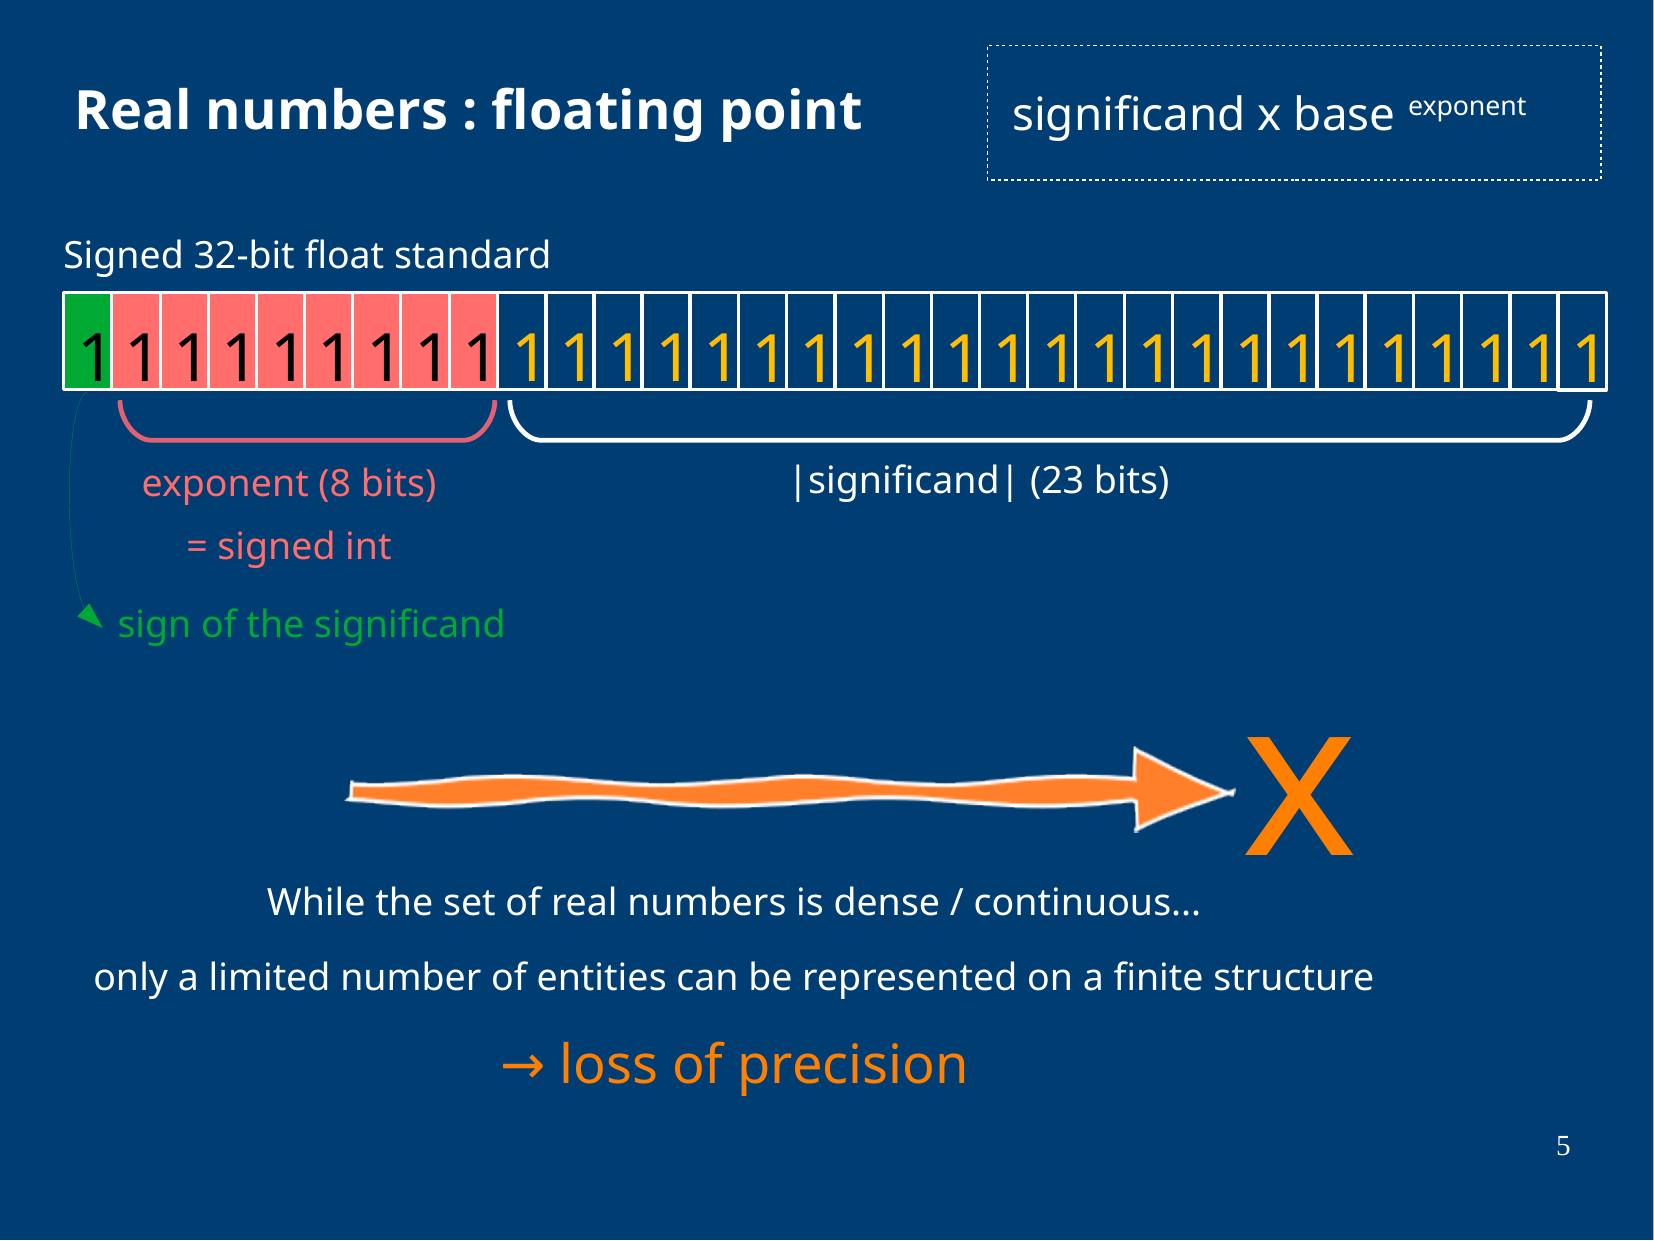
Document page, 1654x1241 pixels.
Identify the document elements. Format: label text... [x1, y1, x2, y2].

text_box 1 [930, 303, 978, 428]
text_box While the set of real numbers is dense / continuous... only a limited number of entities can be represented on a finite structure → loss of precision [78, 868, 1654, 1144]
text_box exponent (8 bits) = signed int [126, 449, 593, 597]
text_box 1 [544, 303, 592, 428]
text_box [63, 292, 496, 303]
text_box 1 [303, 303, 351, 428]
text_box 1 [833, 303, 881, 428]
text_box sign of the significand [102, 590, 720, 666]
text_box 1 [978, 303, 1026, 428]
text_box 1 [1412, 303, 1460, 428]
text_box 1 [109, 303, 159, 428]
text_box 1 [1363, 303, 1412, 428]
text_box 1 [399, 303, 447, 428]
text_box 1 [489, 415, 496, 428]
text_box 1 [159, 303, 207, 428]
text_box 1 [784, 303, 833, 428]
text_box 1 [496, 303, 544, 428]
text_box 1 [1556, 303, 1609, 429]
text_box 1 [1315, 303, 1363, 428]
text_box 1 [640, 303, 688, 428]
text_box 1 [351, 303, 399, 428]
text_box 1 [1267, 303, 1315, 428]
text_box |significand| (23 bits) [772, 446, 1349, 522]
text_box 1 [737, 303, 784, 428]
text_box 1 [592, 303, 640, 428]
picture [344, 746, 1227, 833]
text_box 1 [207, 303, 255, 428]
text_box x [1227, 612, 1368, 868]
text_box 1 [881, 303, 930, 428]
text_box 1 [1460, 303, 1508, 428]
text_box 1 [1026, 303, 1074, 428]
text_box Real numbers : floating point [60, 64, 1187, 165]
text_box Signed 32-bit float standard [48, 220, 820, 297]
text_box 1 [688, 303, 737, 428]
text_box 1 [255, 303, 303, 428]
text_box 1 [447, 303, 496, 428]
text_box 1 [1171, 303, 1219, 428]
text_box 1 [1074, 303, 1122, 428]
text_box 1 [1122, 303, 1171, 428]
text_box 1 [1508, 303, 1556, 428]
text_box 1 [1219, 303, 1267, 428]
text_box 1 [62, 303, 109, 428]
text_box significand x base exponent [997, 74, 1654, 163]
